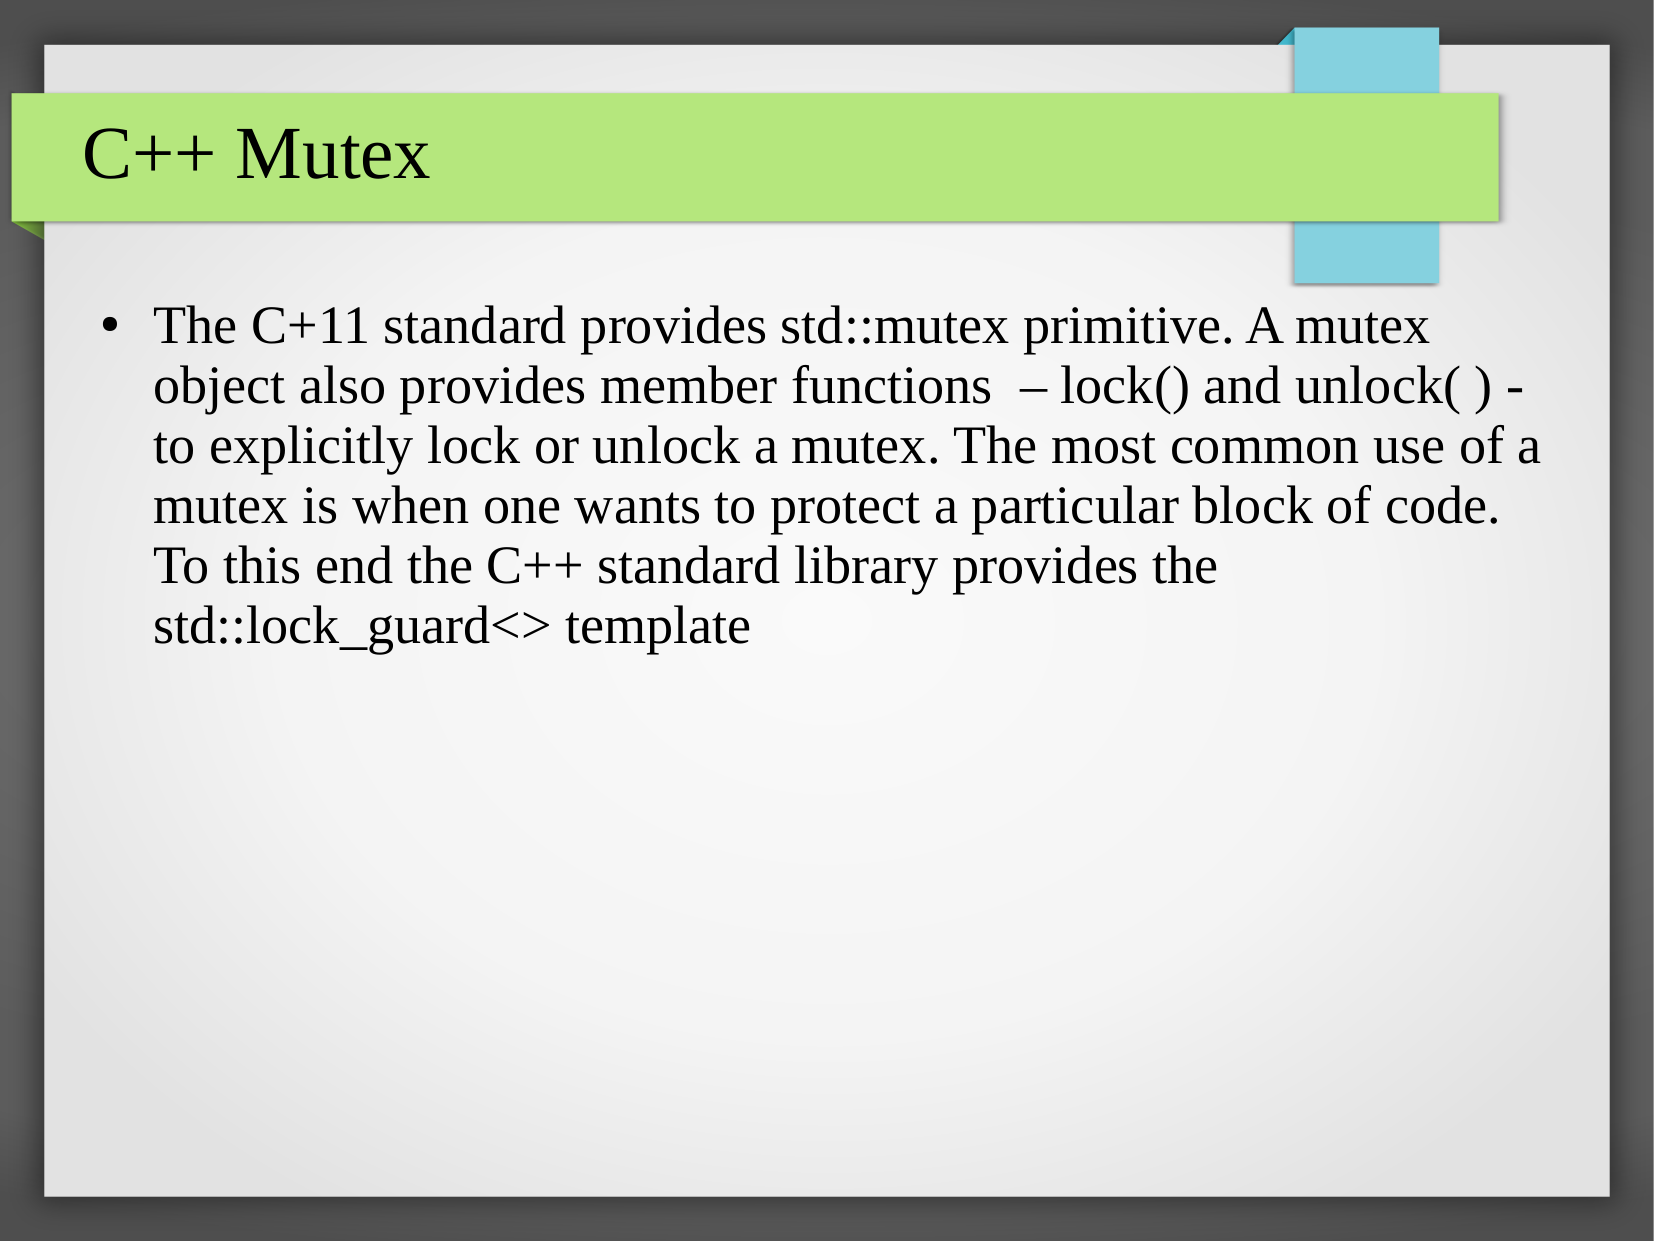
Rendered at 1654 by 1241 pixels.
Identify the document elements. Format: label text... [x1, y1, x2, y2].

title C++ Mutex [82, 94, 1264, 213]
picture [0, 0, 1654, 1241]
list The C+11 standard provides std::mutex primitive. A mutex object also provides member functions – lock() and unlock( ) - to explicitly lock or unlock a mutex. The most common use of a mutex is when one wants to protect a particular block of code. To this end the C++ standard library provides the std::lock_guard<> template [82, 295, 1571, 1015]
